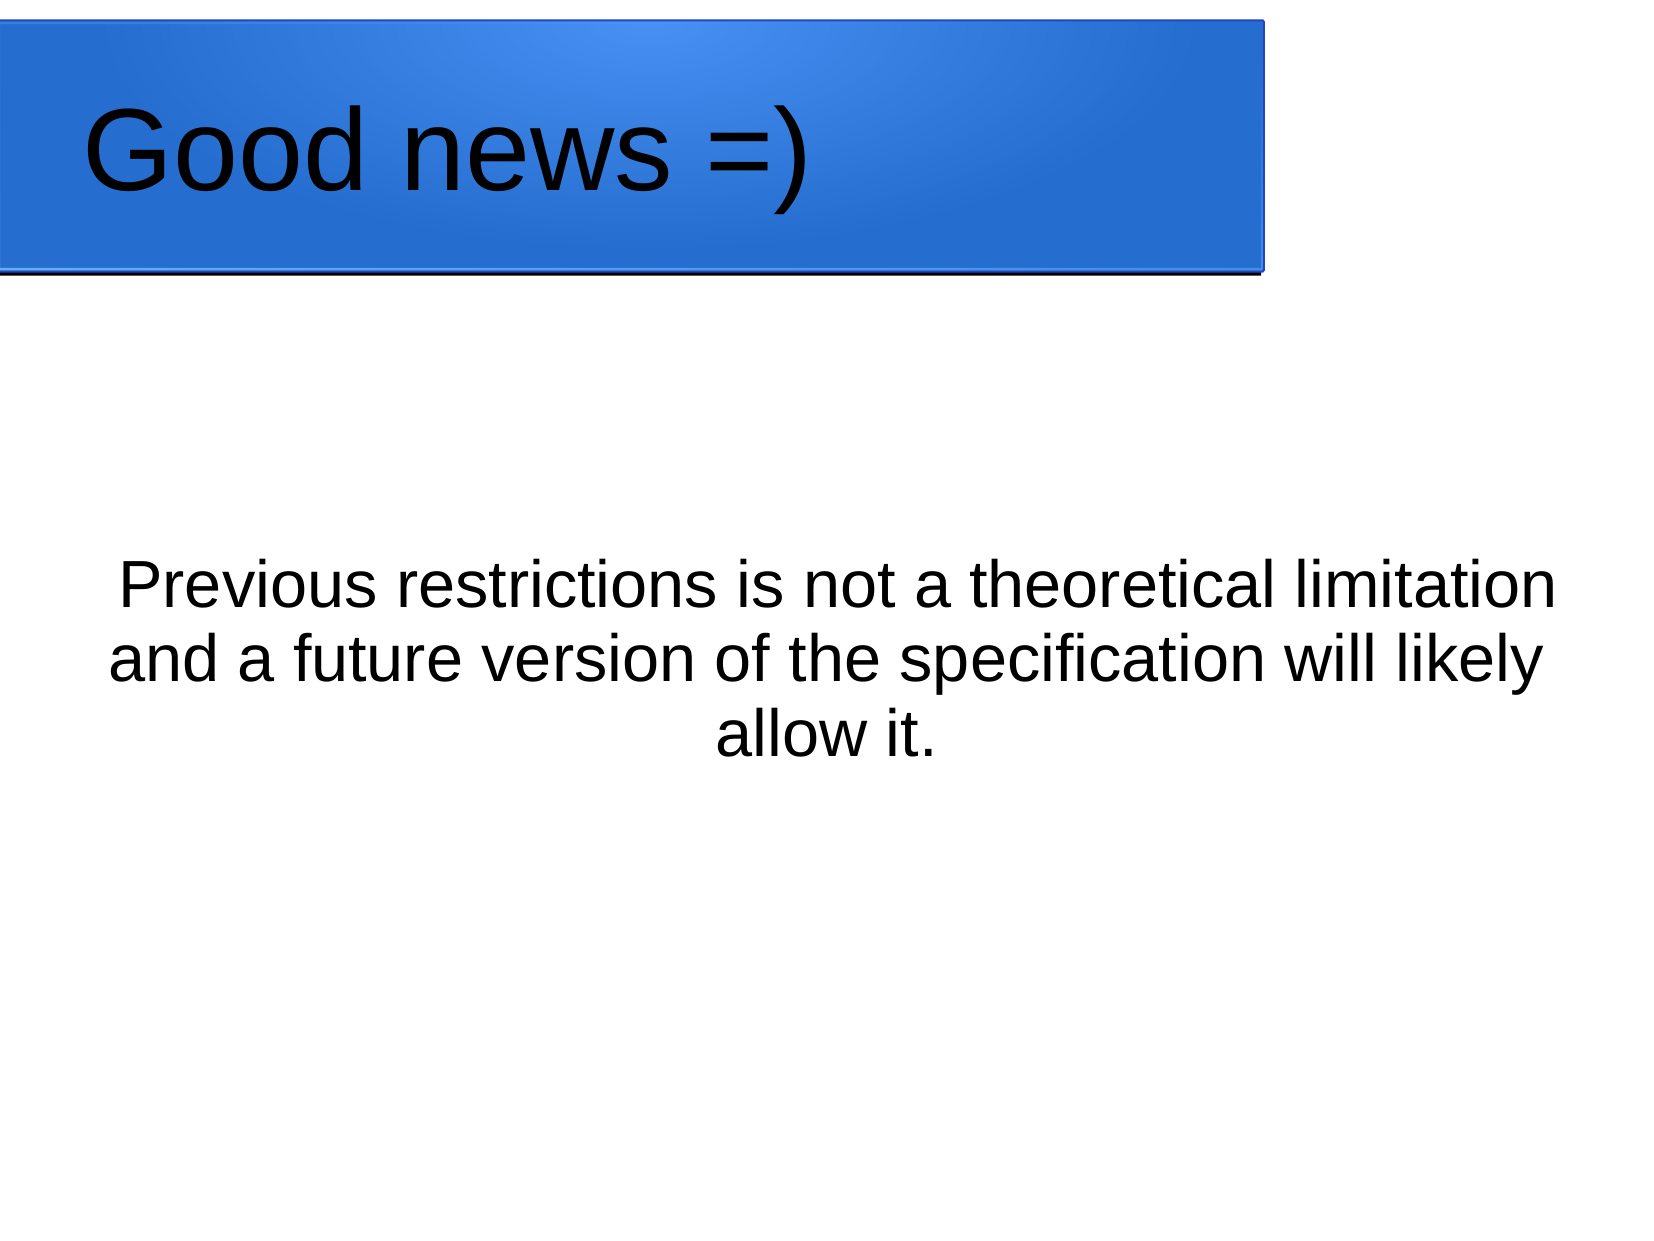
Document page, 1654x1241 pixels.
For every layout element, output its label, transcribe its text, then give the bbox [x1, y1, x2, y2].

subtitle Previous restrictions is not a theoretical limitation and a future version of the specification will likely allow it. [82, 299, 1571, 1019]
title Good news =) [82, 47, 1235, 252]
